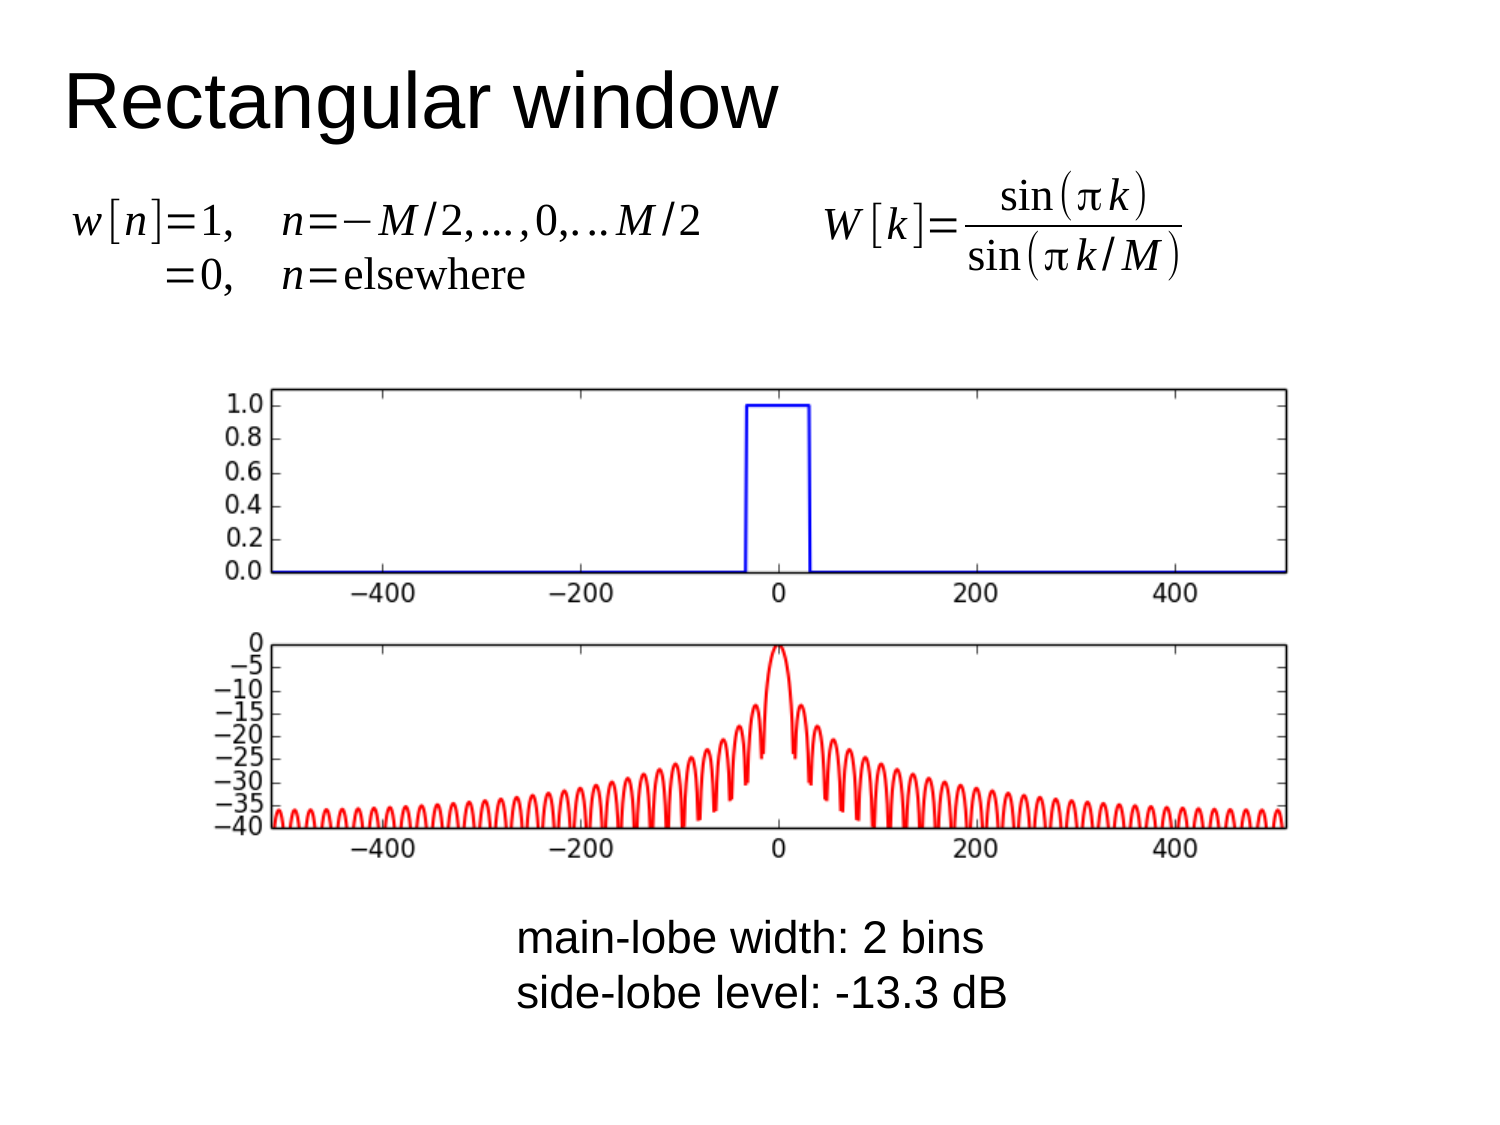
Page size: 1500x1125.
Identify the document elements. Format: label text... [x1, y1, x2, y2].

title Rectangular window [63, 33, 1414, 169]
chart [64, 195, 708, 301]
picture [187, 362, 1313, 888]
text_box main-lobe width: 2 bins side-lobe level: -13.3 dB [501, 896, 1024, 1026]
chart [816, 168, 1191, 338]
